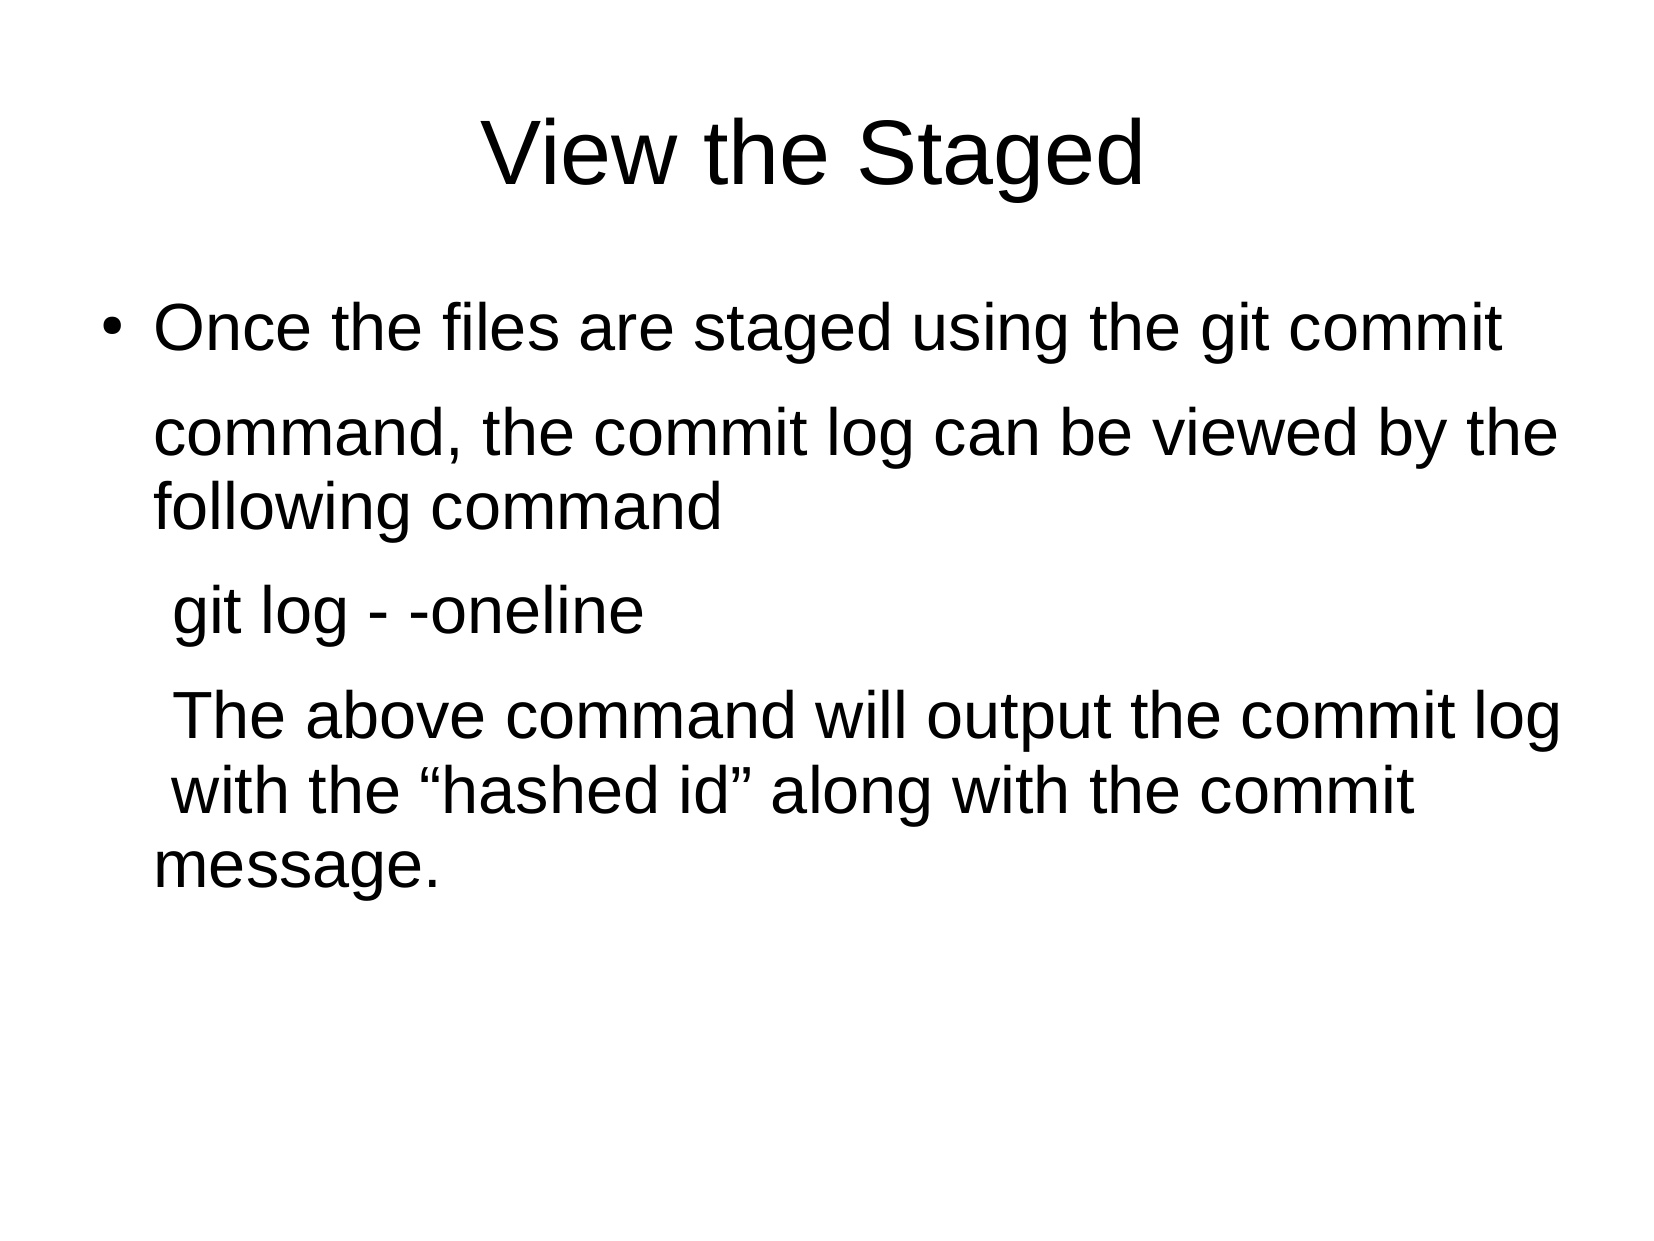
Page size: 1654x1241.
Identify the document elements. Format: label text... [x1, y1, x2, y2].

title View the Staged [82, 49, 1571, 257]
list Once the files are staged using the git commit command, the commit log can be viewed by the following command git log - -oneline The above command will output the commit log with the “hashed id” along with the commit message. [82, 290, 1571, 1010]
